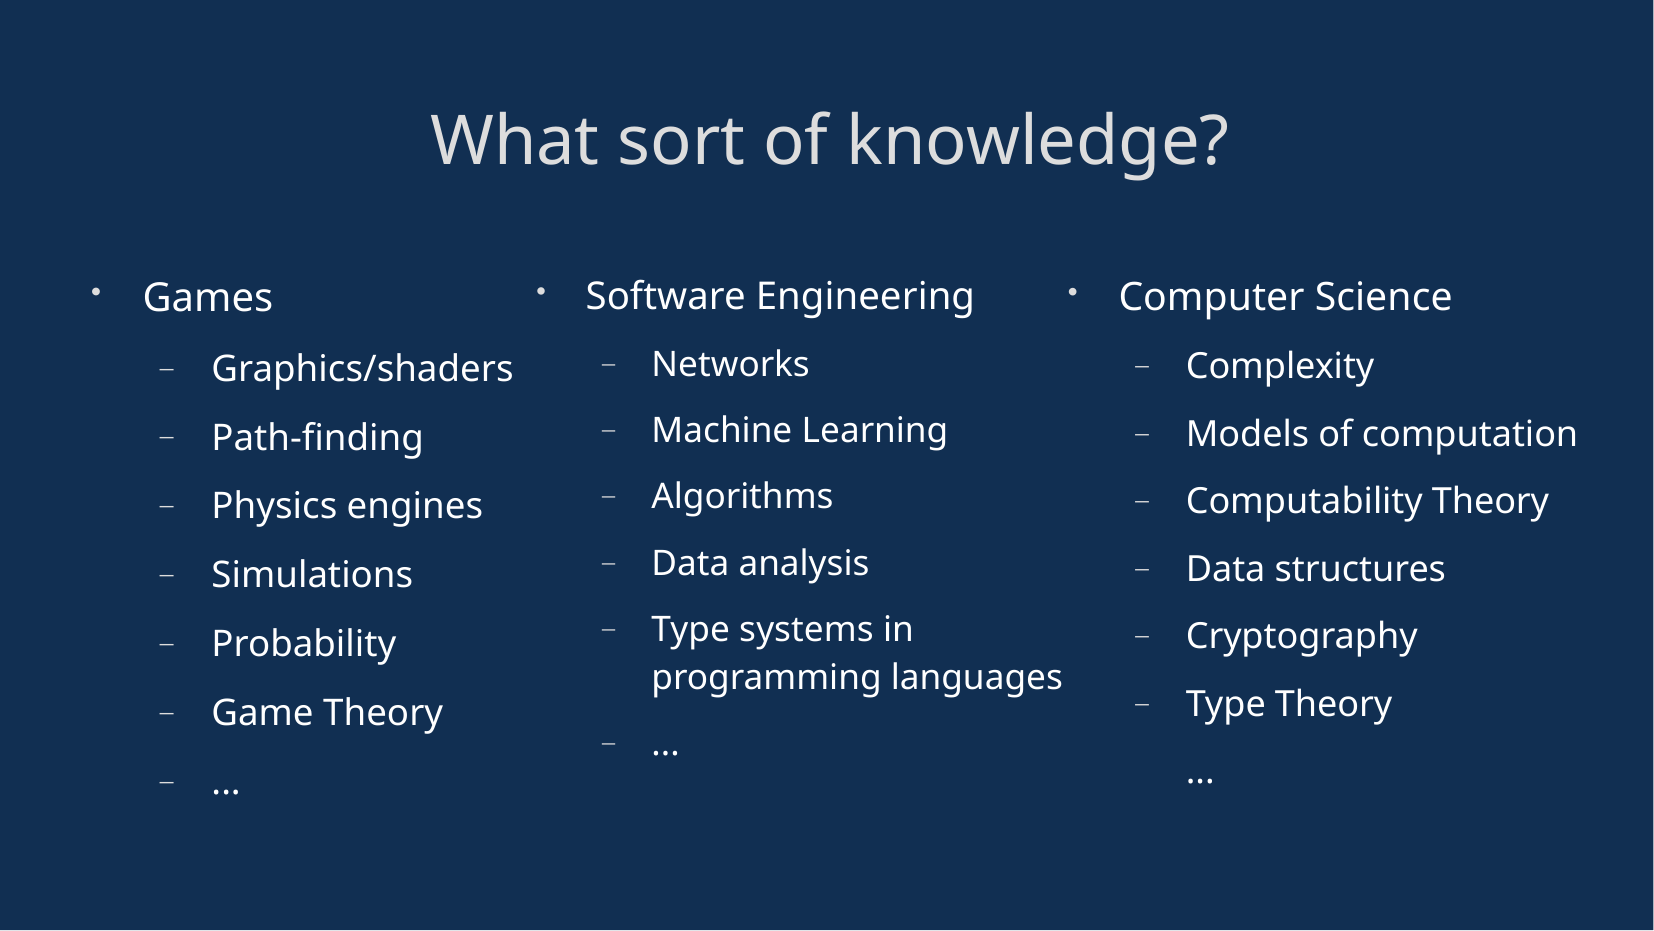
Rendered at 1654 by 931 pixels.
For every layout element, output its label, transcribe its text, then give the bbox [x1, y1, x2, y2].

list Computer Science Complexity Models of computation Computability Theory Data structures Cryptography Type Theory ... [1075, 268, 1583, 806]
title What sort of knowledge? [97, 56, 1563, 220]
list Games Graphics/shaders Path-finding Physics engines Simulations Probability Game Theory ... [73, 268, 519, 806]
list Software Engineering Networks Machine Learning Algorithms Data analysis Type systems in programming languages ... [519, 268, 1075, 806]
